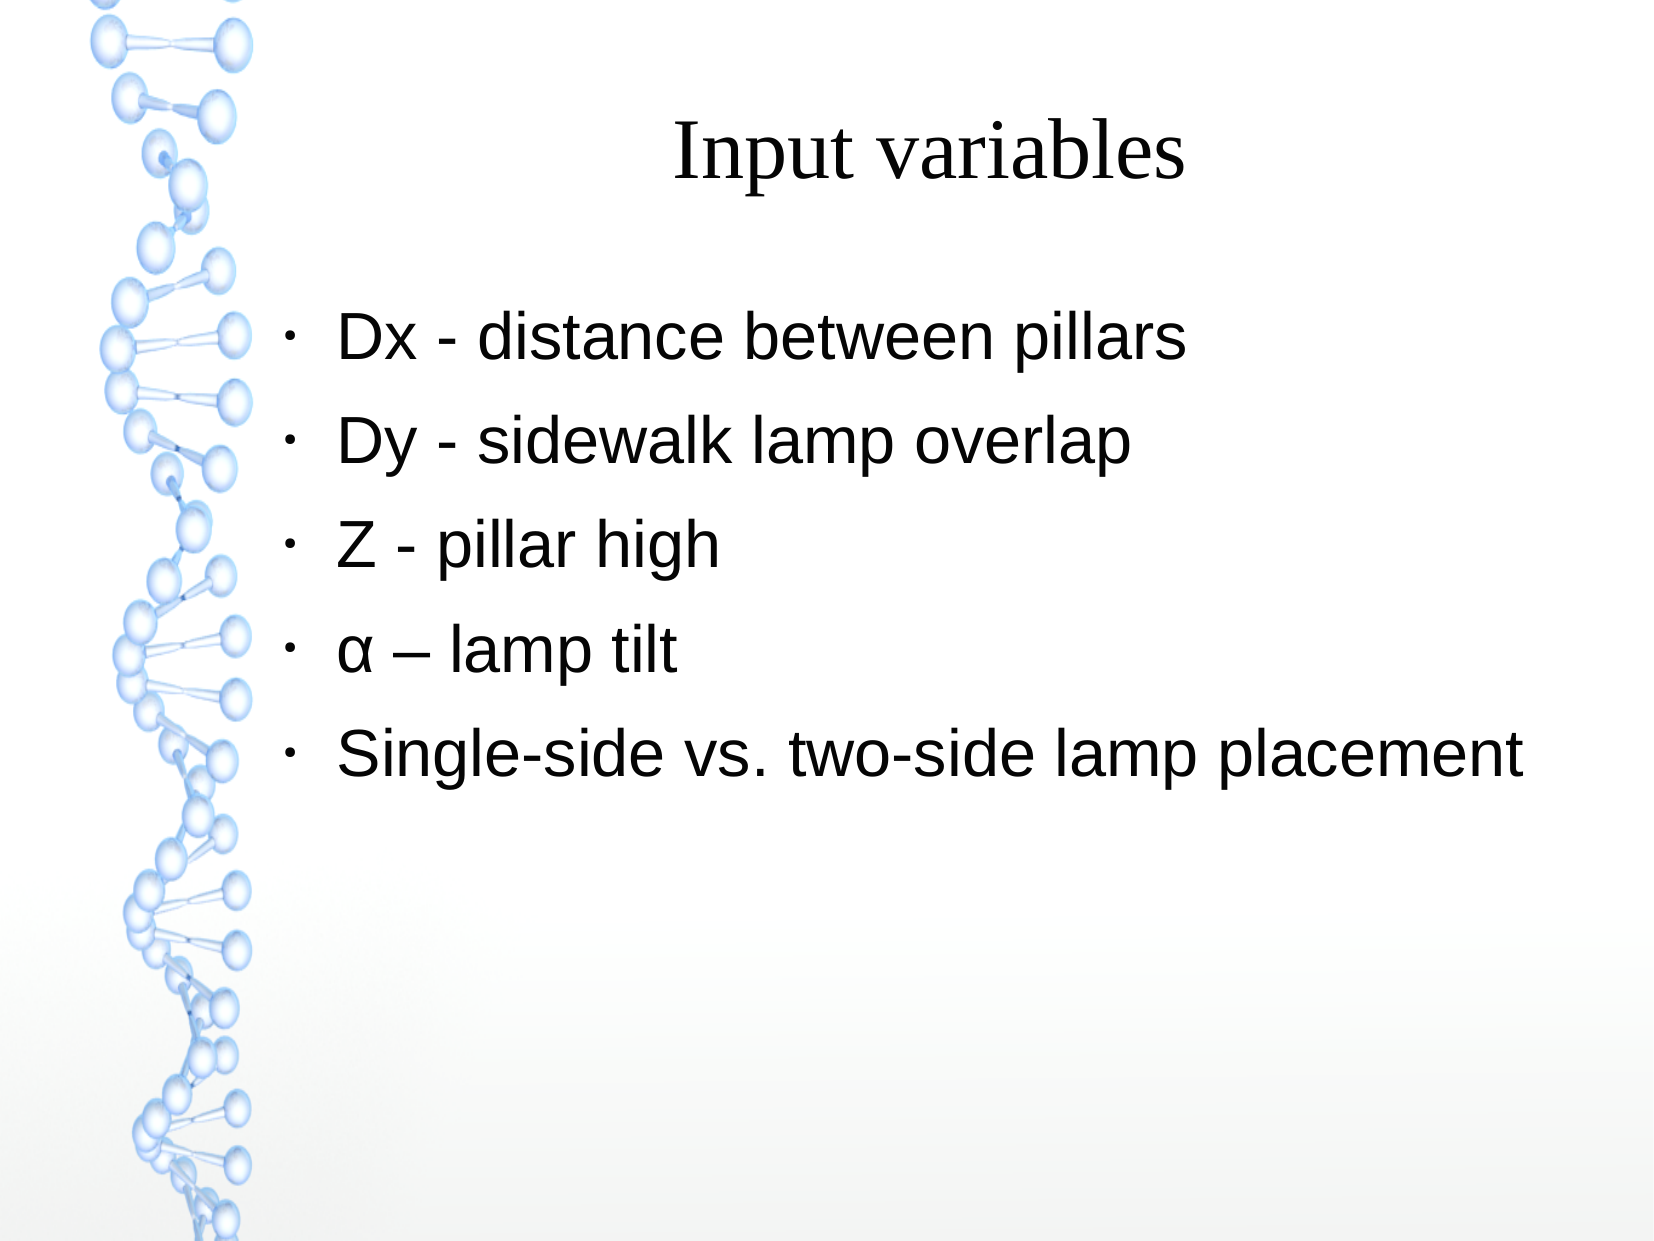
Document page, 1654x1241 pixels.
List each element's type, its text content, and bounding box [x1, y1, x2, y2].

picture [0, 0, 1654, 1241]
title Input variables [265, 47, 1595, 252]
list Dx - distance between pillars Dy - sidewalk lamp overlap Z - pillar high α – lamp tilt Single-side vs. two-side lamp placement [265, 299, 1595, 1019]
